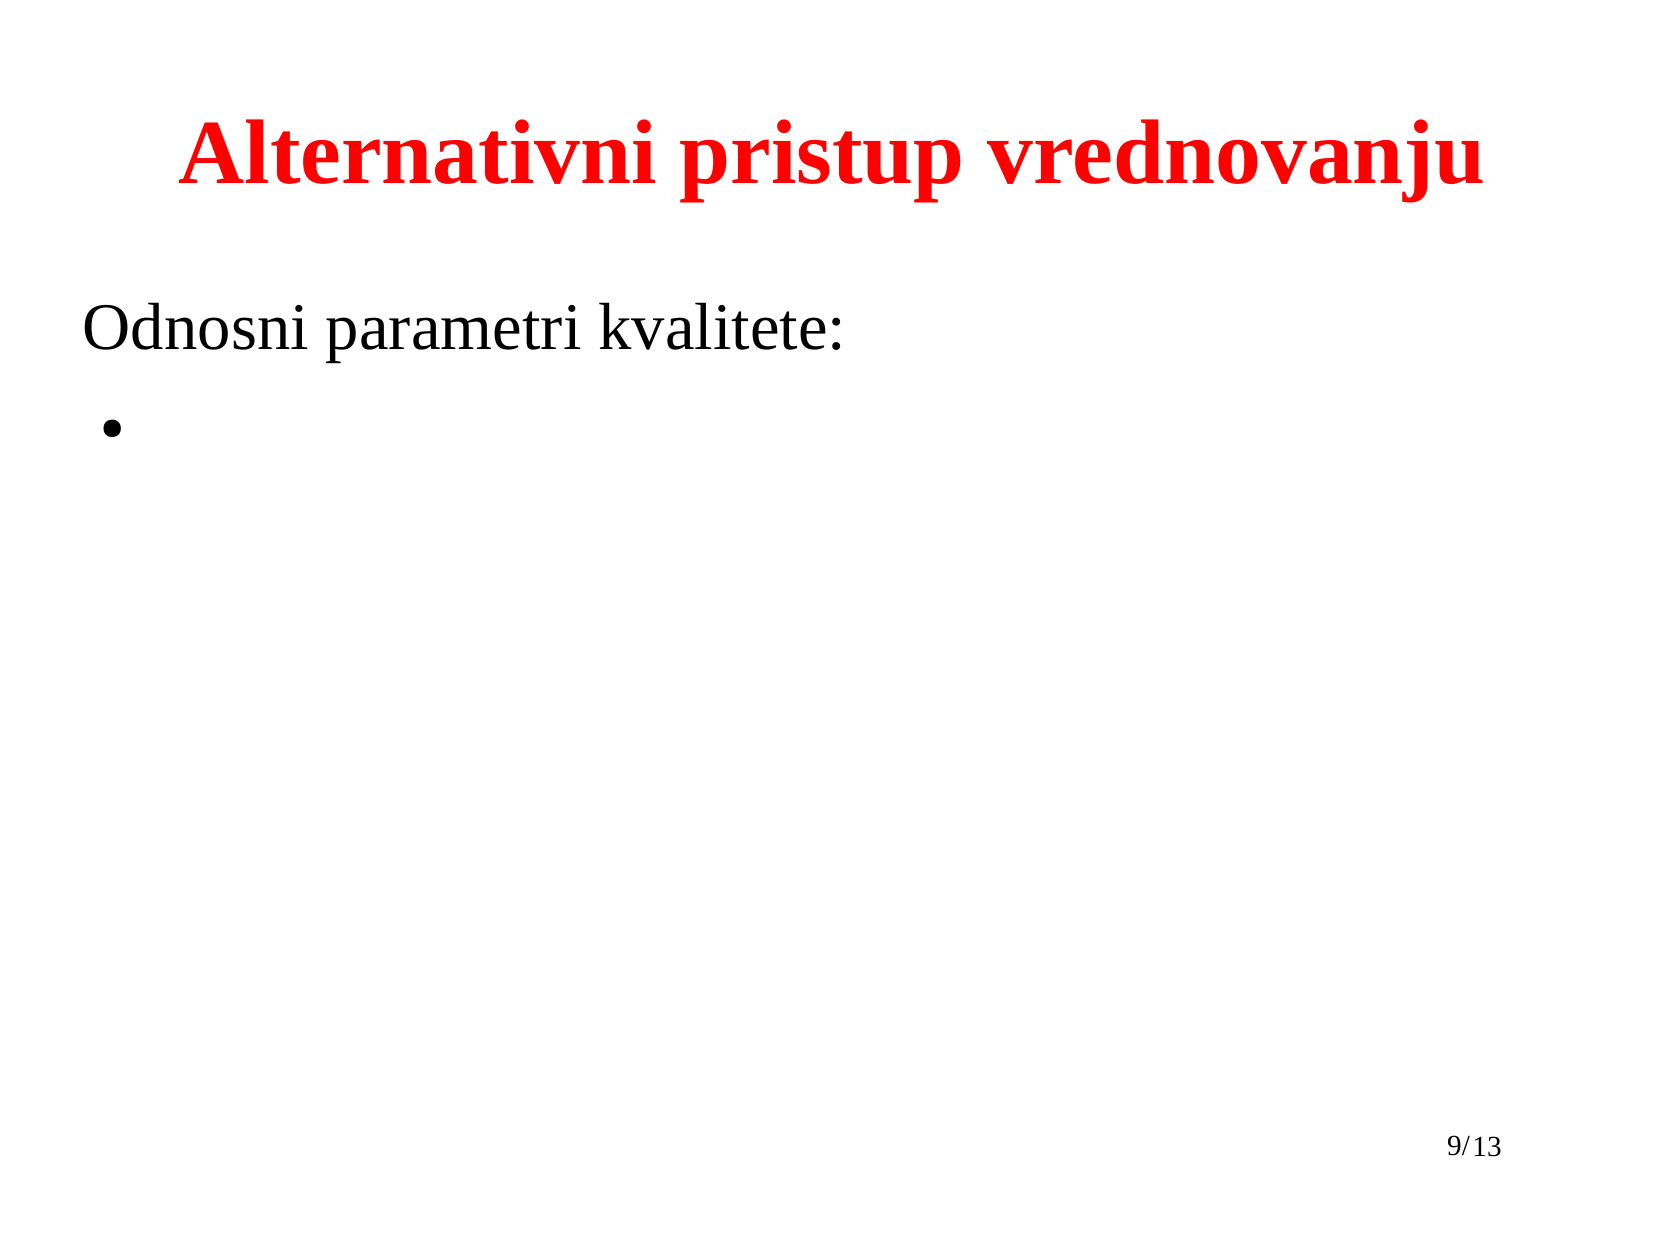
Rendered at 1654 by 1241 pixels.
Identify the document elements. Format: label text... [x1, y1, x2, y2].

list Odnosni parametri kvalitete: [82, 290, 1571, 1010]
title Alternativni pristup vrednovanju [82, 49, 1571, 257]
